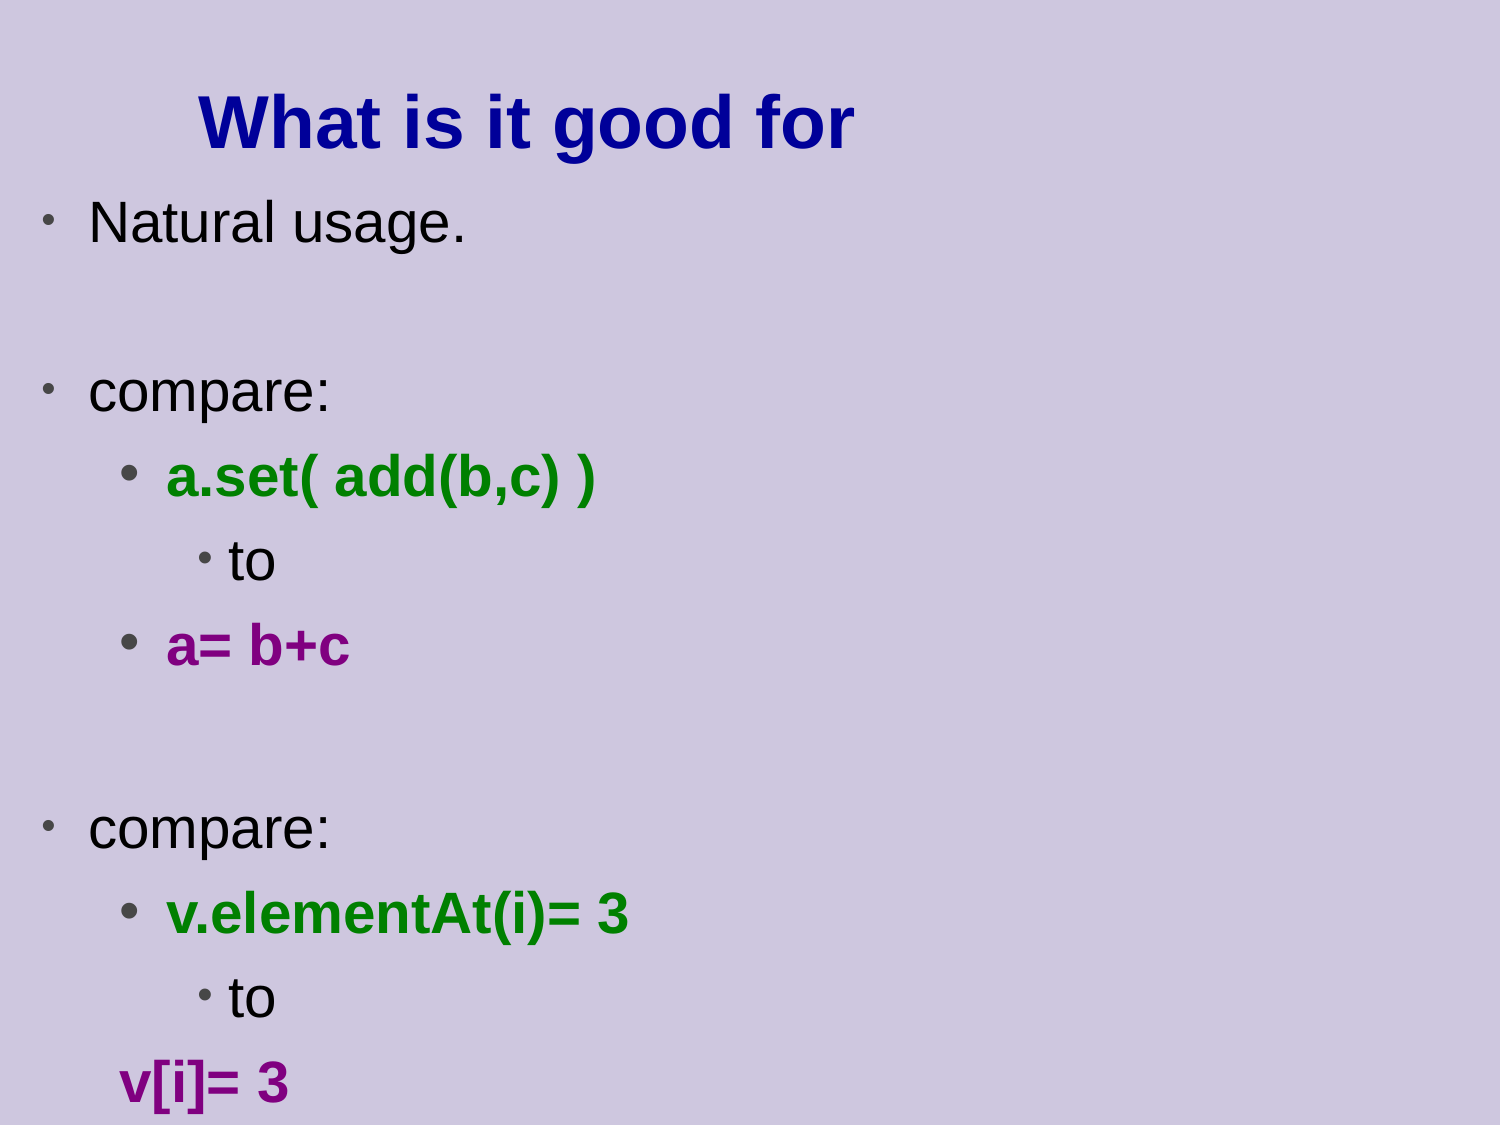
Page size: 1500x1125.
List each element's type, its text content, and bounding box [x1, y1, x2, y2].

list Natural usage. compare: a.set( add(b,c) ) to a= b+c compare: v.elementAt(i)= 3 to v[i]= 3 [41, 184, 1460, 1125]
title What is it good for [198, 24, 1468, 213]
